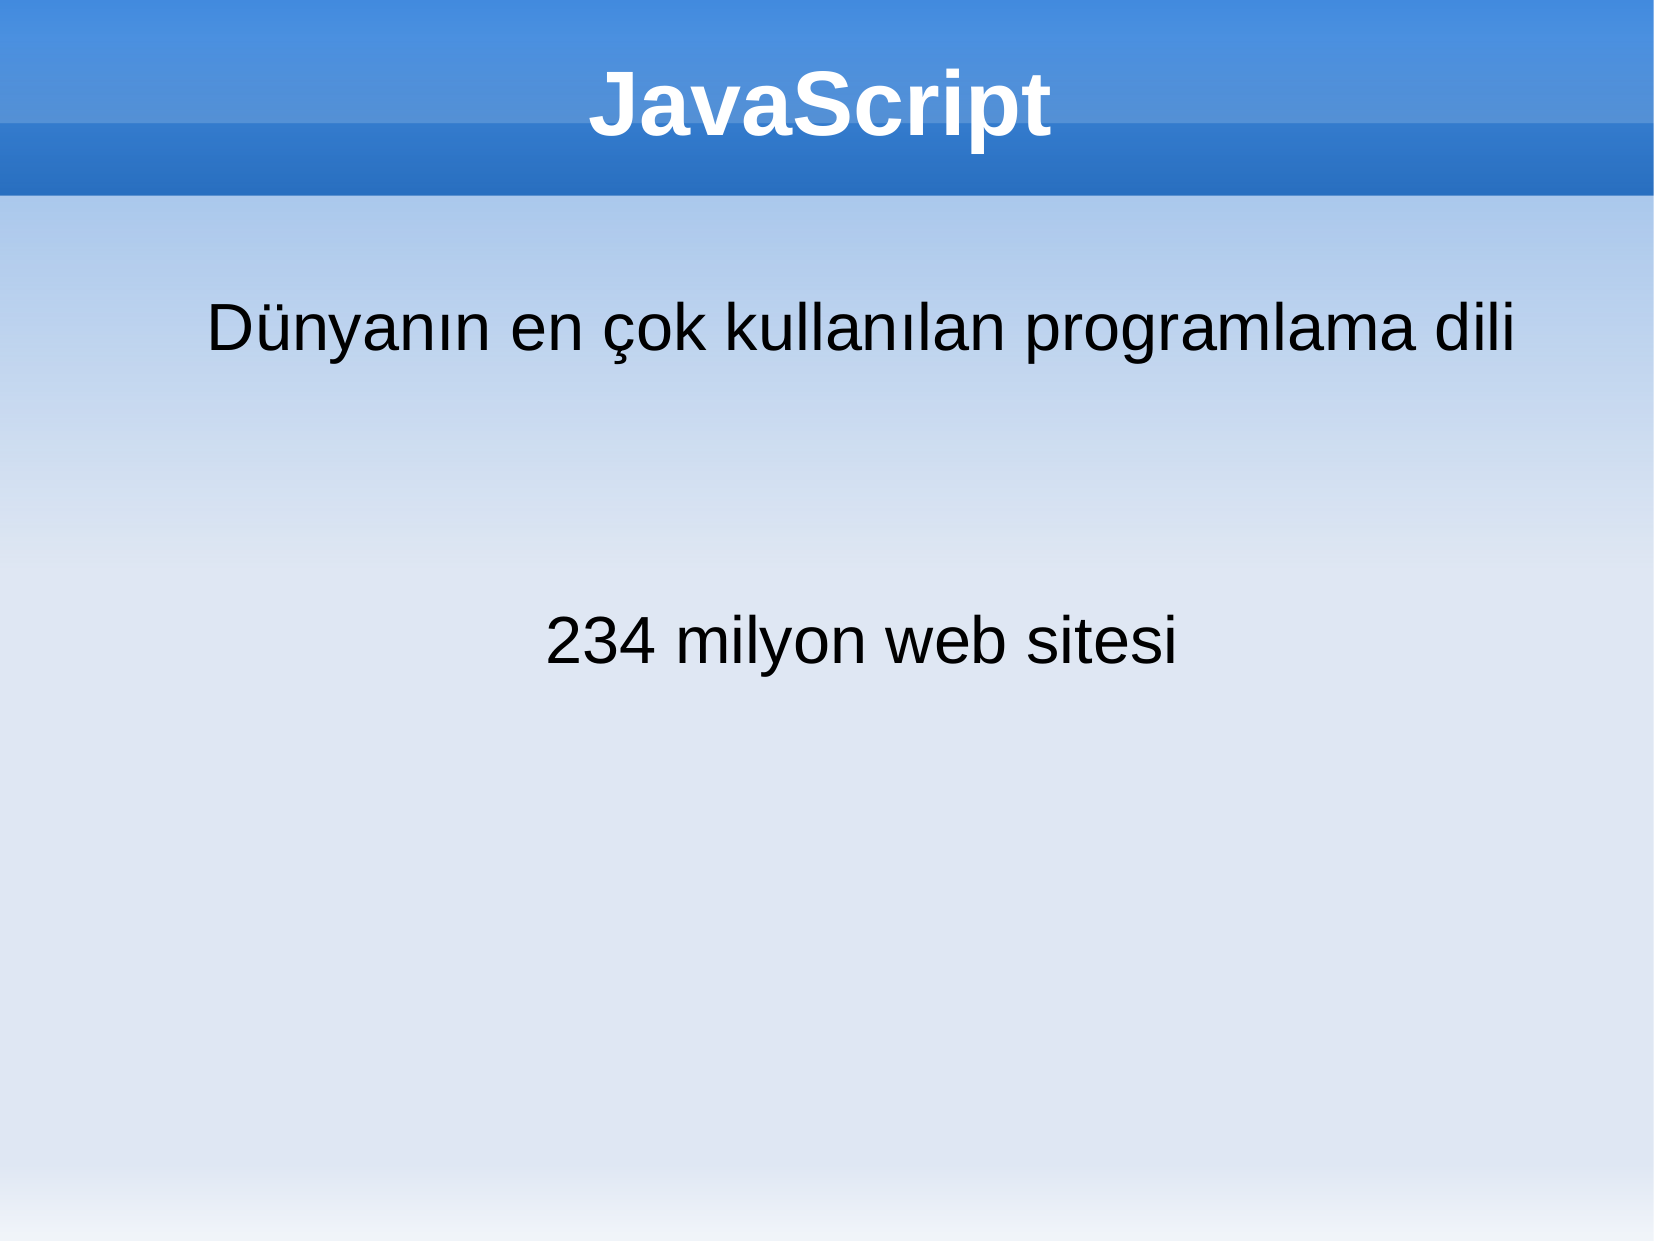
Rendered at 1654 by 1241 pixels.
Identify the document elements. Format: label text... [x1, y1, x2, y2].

list Dünyanın en çok kullanılan programlama dili 234 milyon web sitesi [82, 290, 1571, 1109]
title JavaScript [76, 0, 1565, 208]
picture [0, 0, 1654, 1241]
